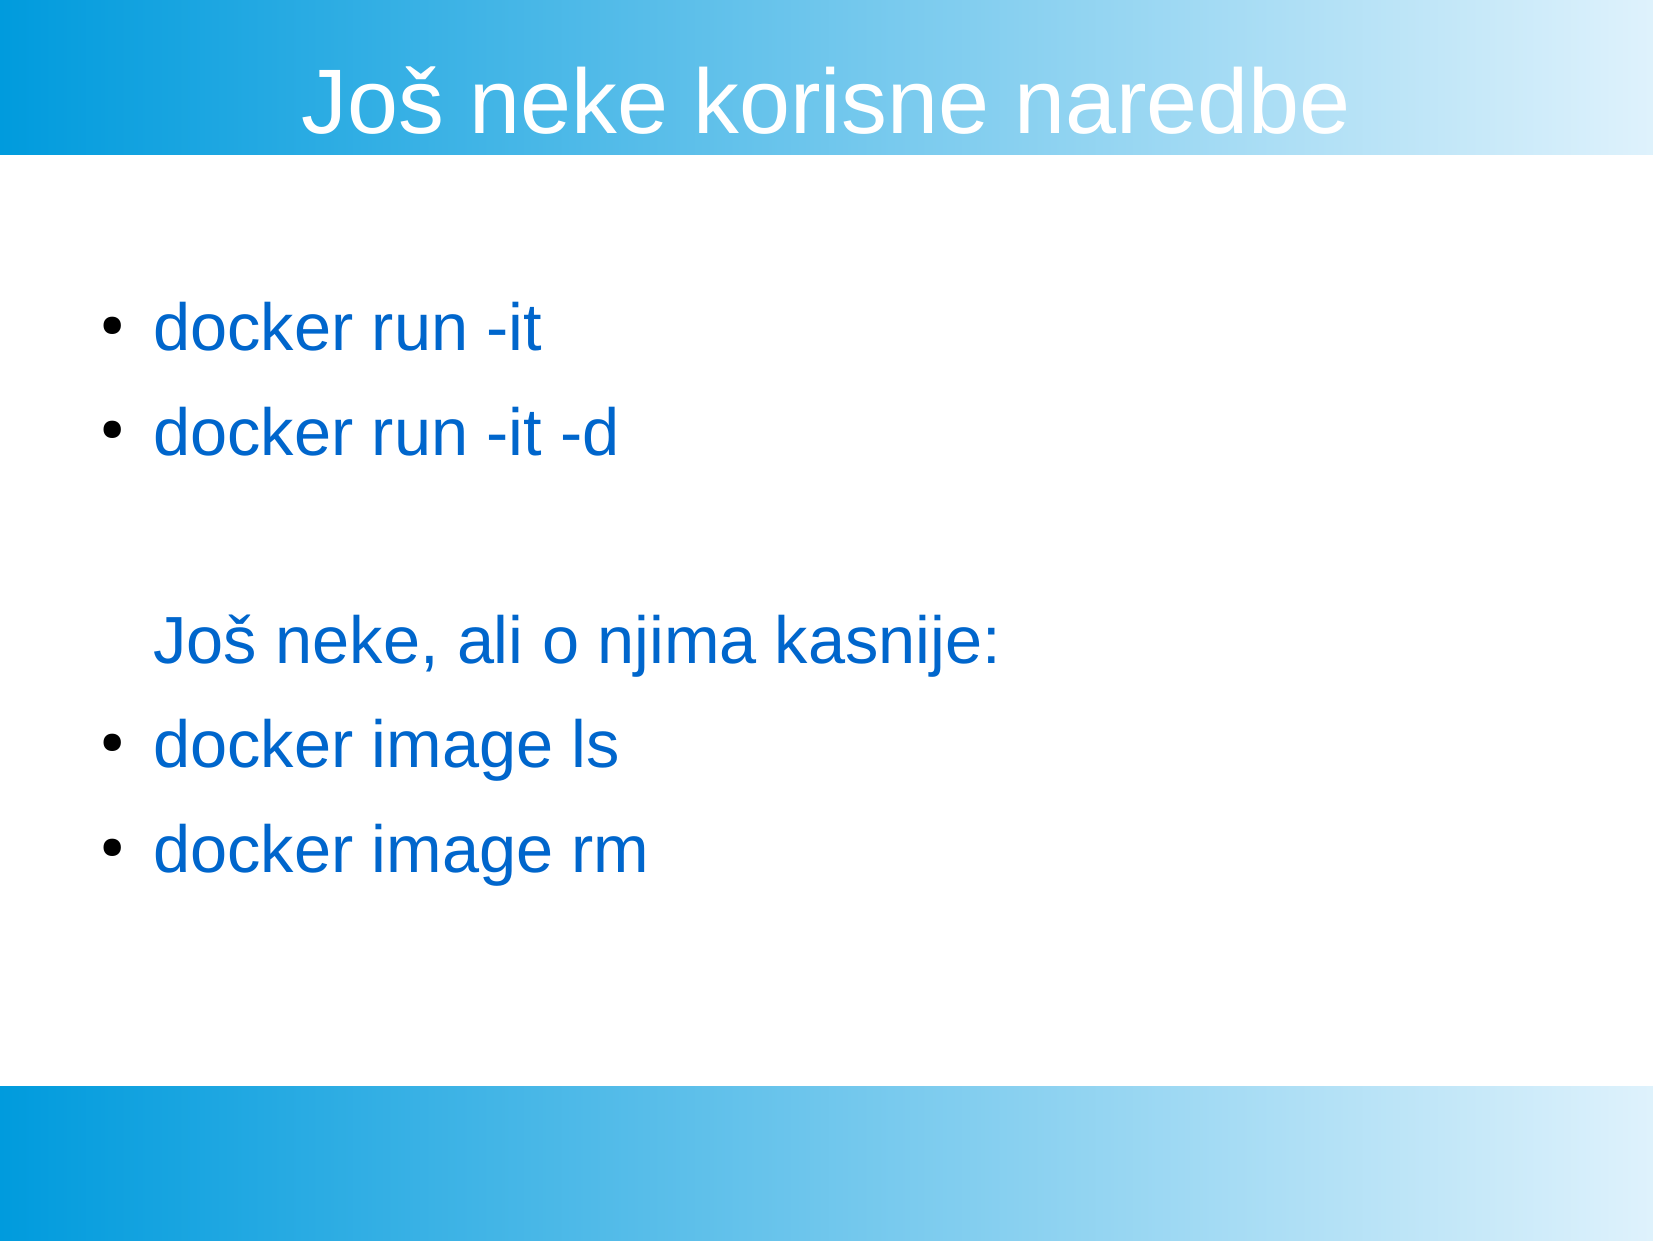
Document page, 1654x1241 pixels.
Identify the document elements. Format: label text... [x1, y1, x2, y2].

title Još neke korisne naredbe [82, 49, 1571, 155]
list docker run -it docker run -it -d Još neke, ali o njima kasnije: docker image ls docker image rm [82, 290, 1571, 1010]
